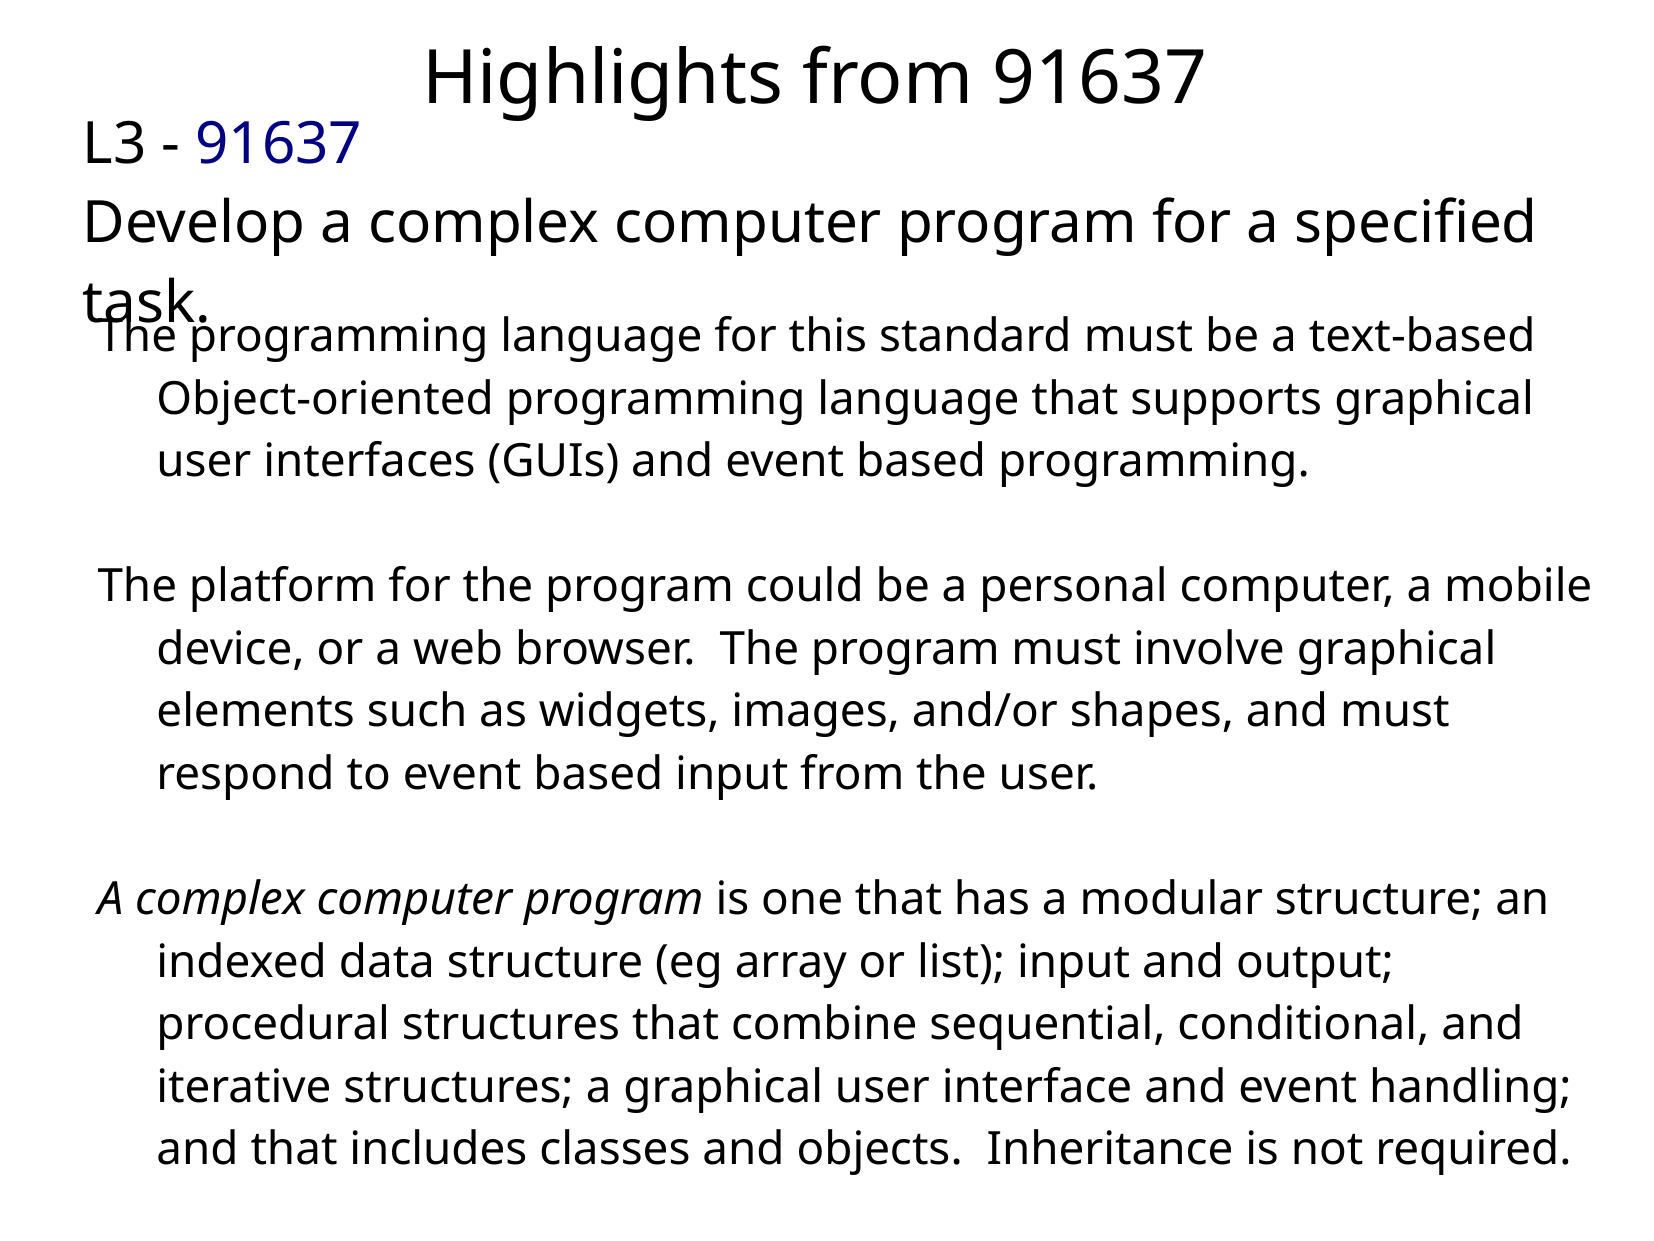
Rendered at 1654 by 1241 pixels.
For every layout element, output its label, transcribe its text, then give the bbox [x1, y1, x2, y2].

title Highlights from 91637 [71, 18, 1560, 130]
text_box The programming language for this standard must be a text-based Object-oriented programming language that supports graphical user interfaces (GUIs) and event based programming. The platform for the program could be a personal computer, a mobile device, or a web browser. The program must involve graphical elements such as widgets, images, and/or shapes, and must respond to event based input from the user. A complex computer program is one that has a modular structure; an indexed data structure (eg array or list); input and output; procedural structures that combine sequential, conditional, and iterative structures; a graphical user interface and event handling; and that includes classes and objects. Inheritance is not required. Any code that is auto-generated by an Integrated Development Environment (IDE) cannot be used as evidence of student code. [82, 295, 1619, 1217]
title L3 - 91637 Develop a complex computer program for a specified task. [82, 145, 1607, 295]
